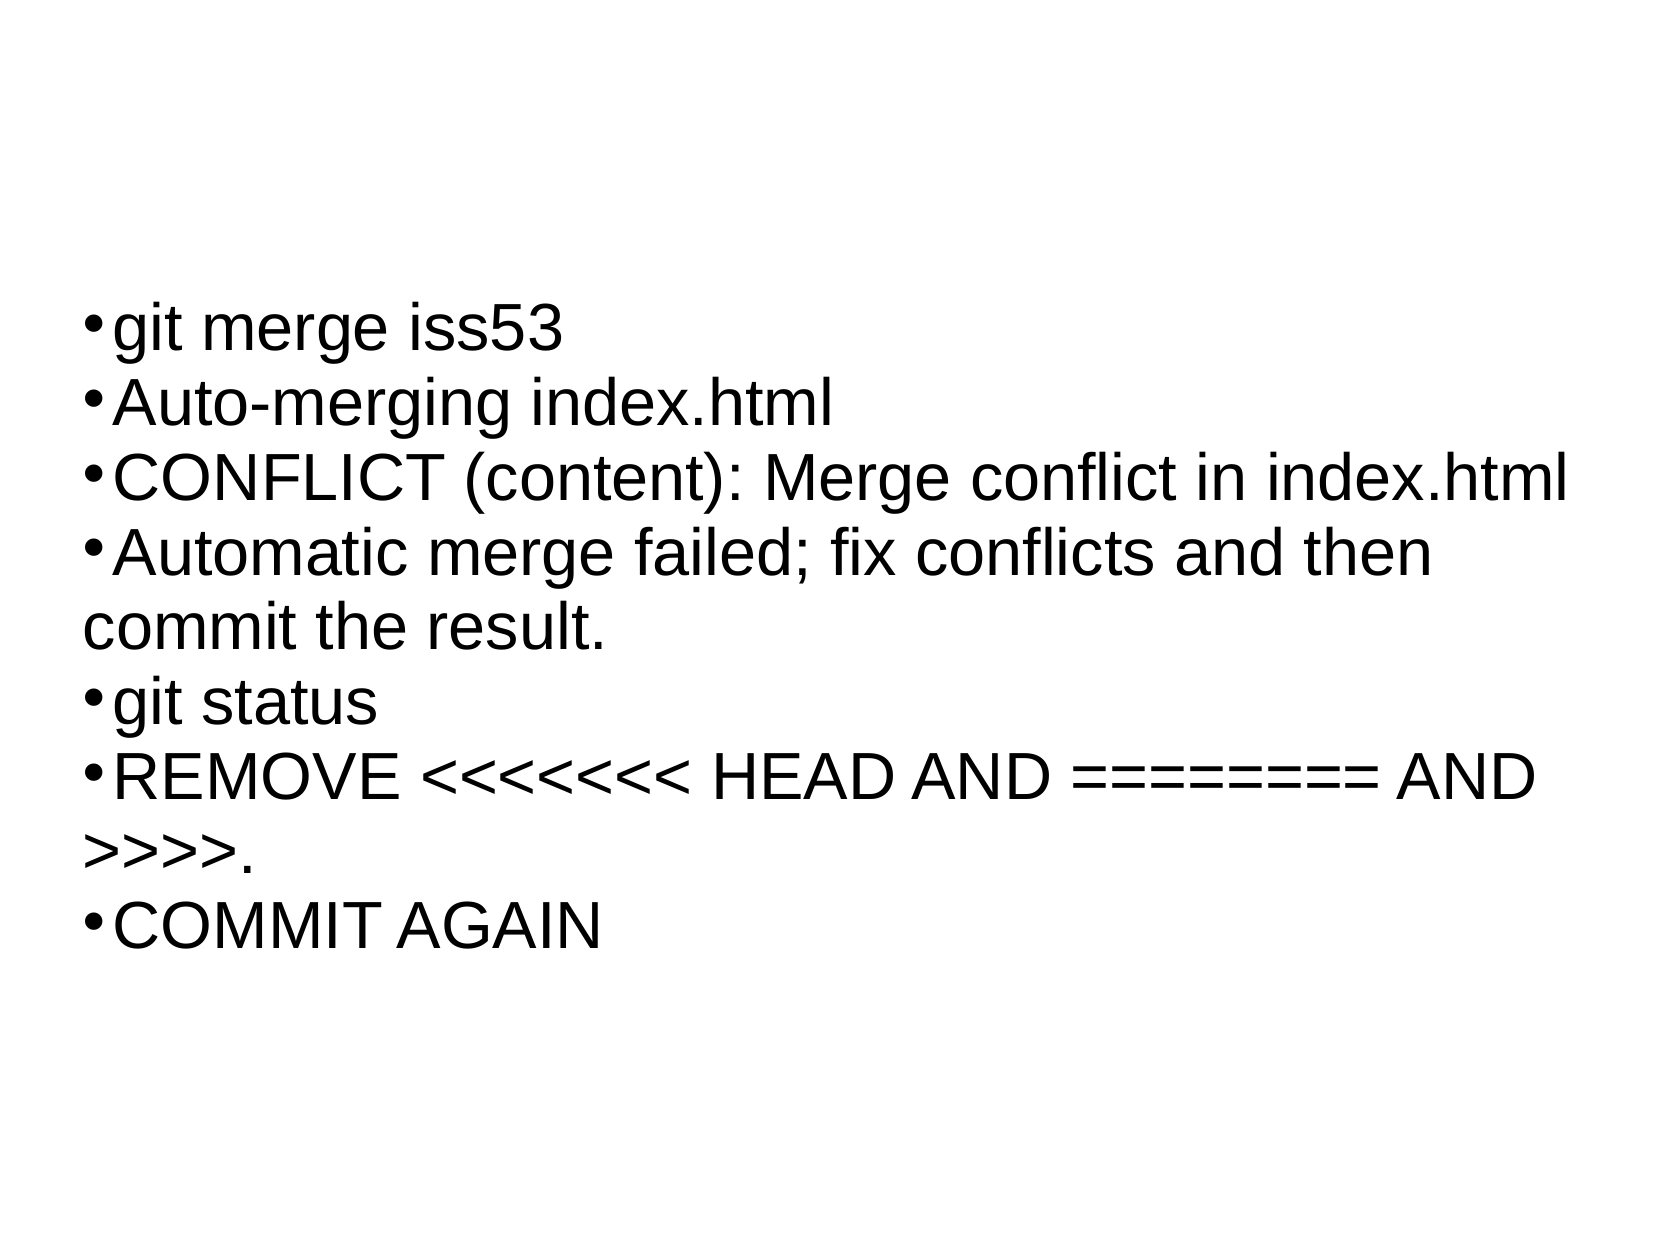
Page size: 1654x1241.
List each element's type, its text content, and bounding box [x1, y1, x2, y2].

text_box git merge iss53 Auto-merging index.html CONFLICT (content): Merge conflict in index.html Automatic merge failed; fix conflicts and then commit the result. git status REMOVE <<<<<<< HEAD AND ======== AND >>>>. COMMIT AGAIN [82, 290, 1571, 1010]
